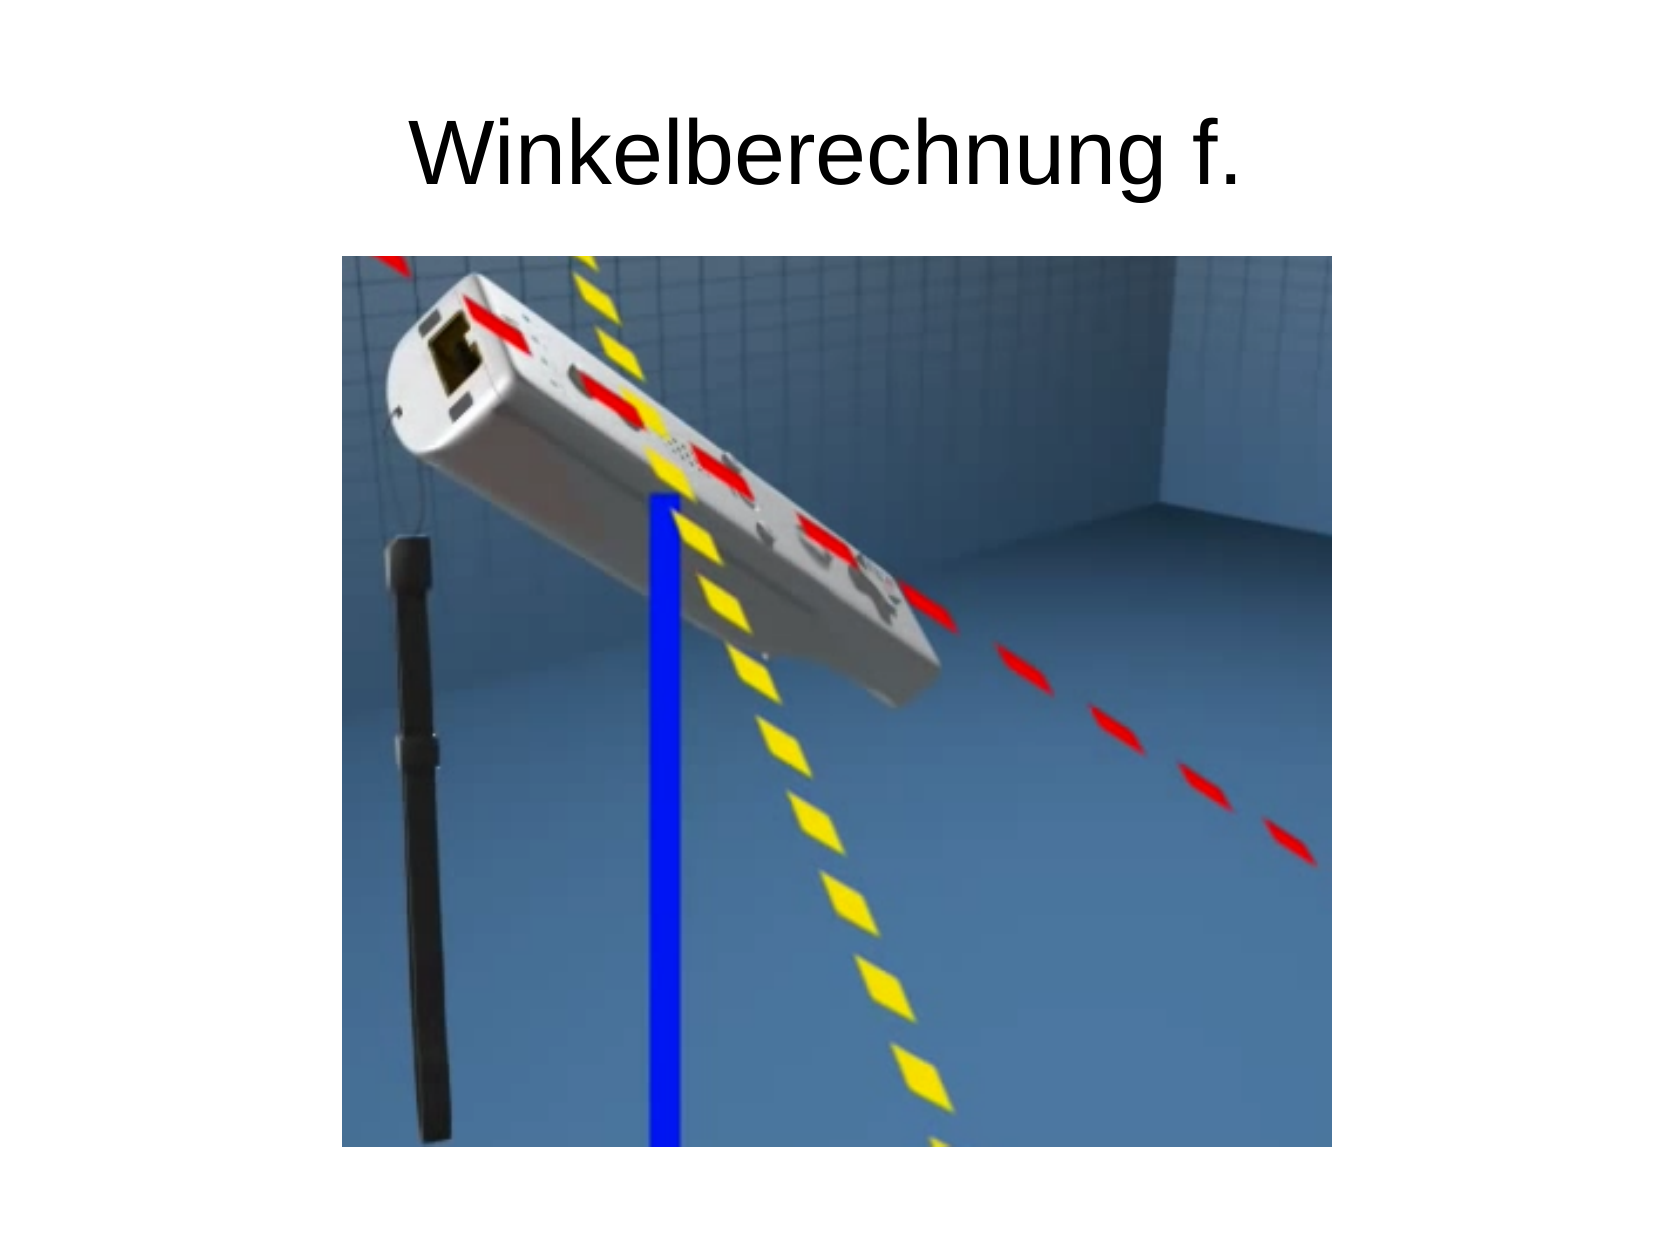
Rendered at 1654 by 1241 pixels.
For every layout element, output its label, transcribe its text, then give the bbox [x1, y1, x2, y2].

title Winkelberechnung f. [82, 49, 1571, 257]
picture [342, 256, 1332, 1148]
